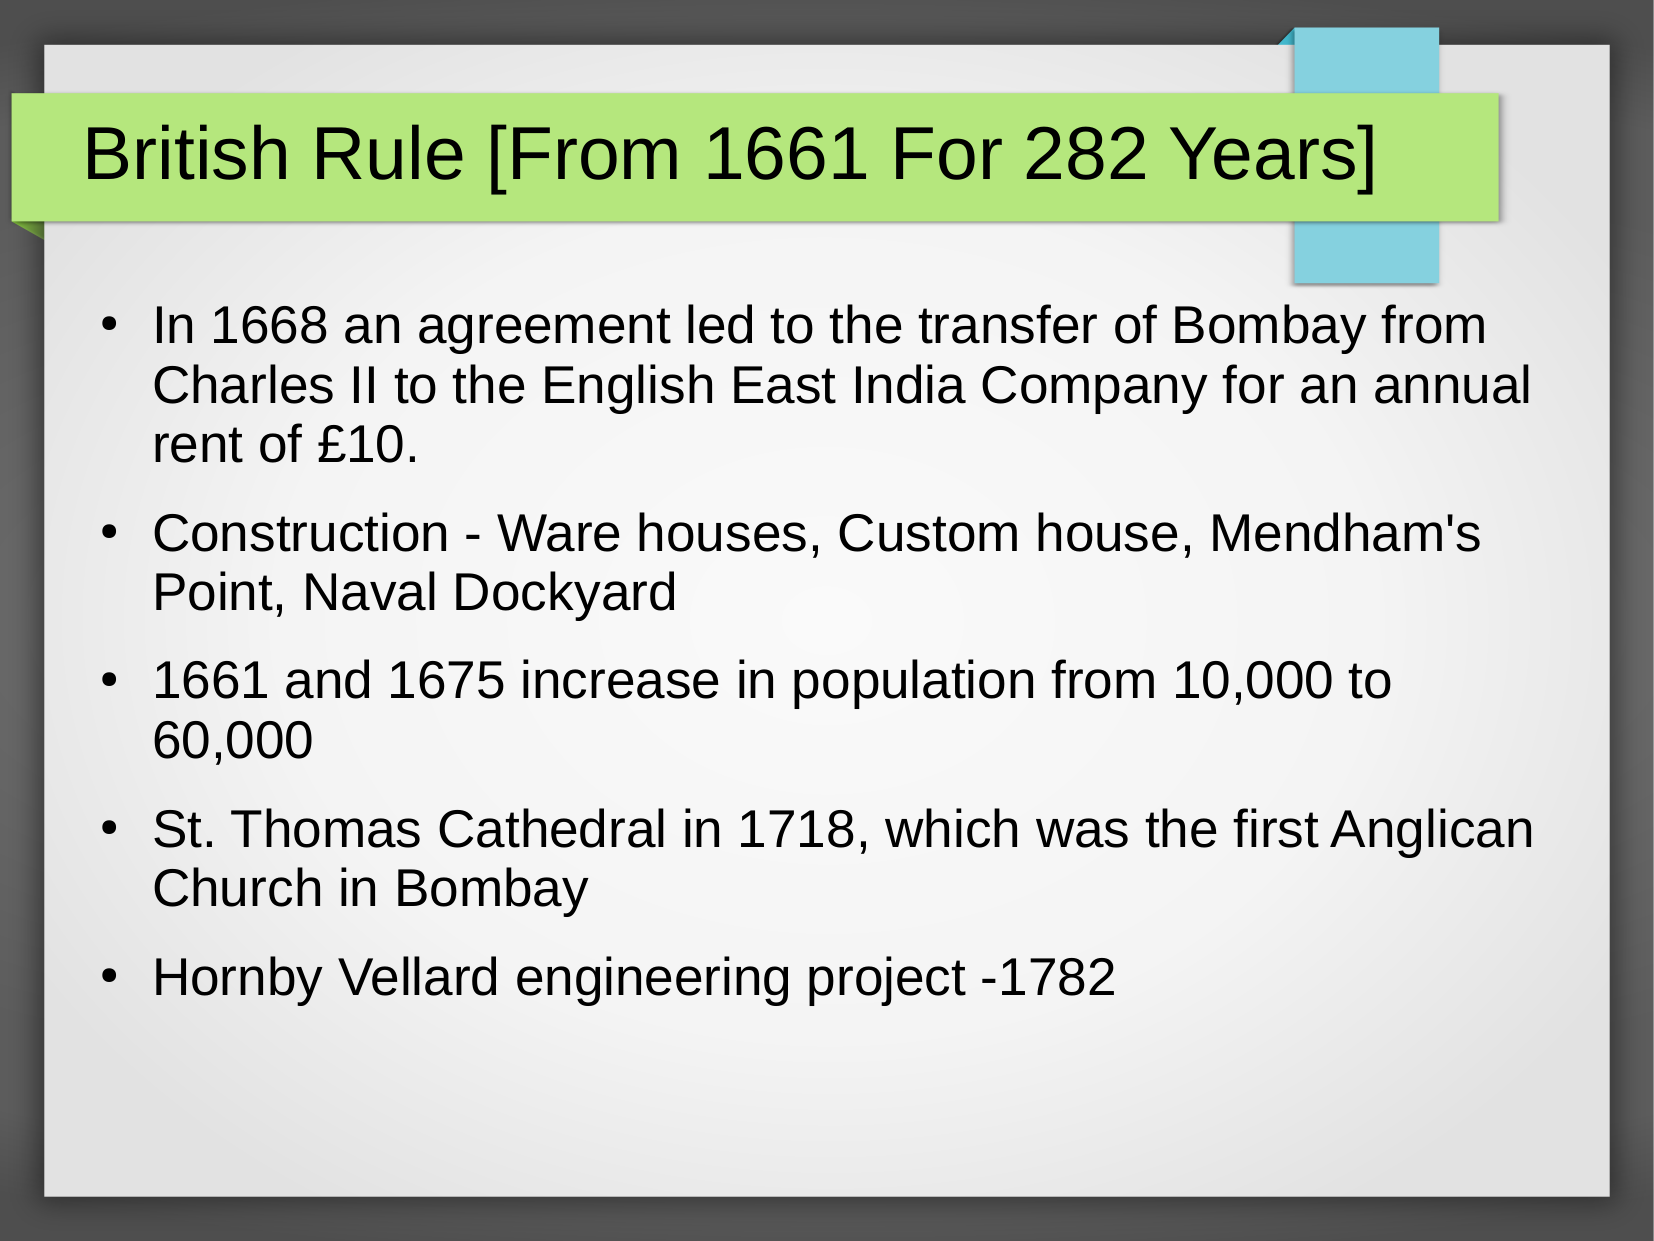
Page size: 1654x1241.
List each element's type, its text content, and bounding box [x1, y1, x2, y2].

title British Rule [From 1661 For 282 Years] [82, 94, 1477, 213]
picture [0, 0, 1654, 1241]
list In 1668 an agreement led to the transfer of Bombay from Charles II to the English East India Company for an annual rent of £10. Construction - Ware houses, Custom house, Mendham's Point, Naval Dockyard 1661 and 1675 increase in population from 10,000 to 60,000 St. Thomas Cathedral in 1718, which was the first Anglican Church in Bombay Hornby Vellard engineering project -1782 [82, 295, 1571, 1015]
